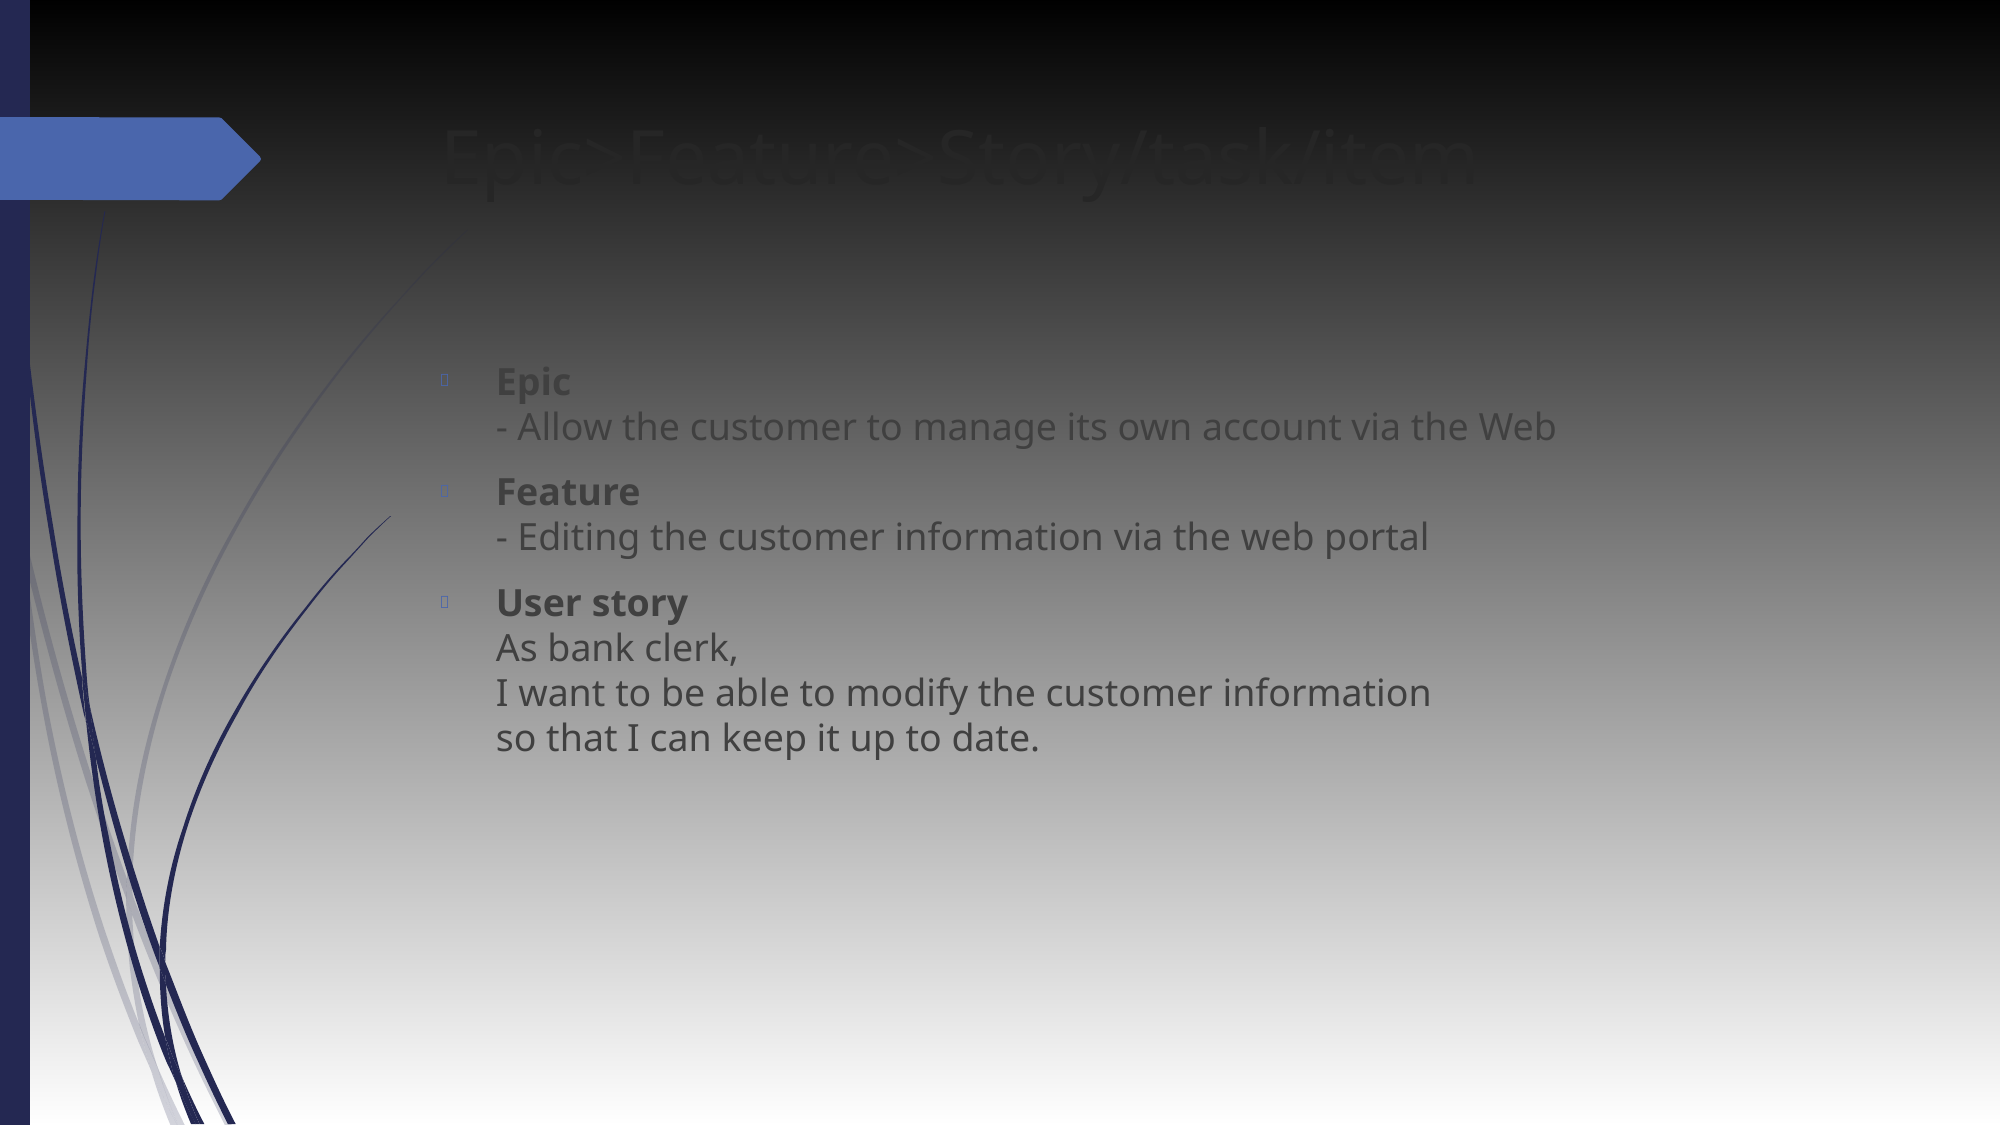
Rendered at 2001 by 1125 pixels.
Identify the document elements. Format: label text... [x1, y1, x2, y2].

list Epic - Allow the customer to manage its own account via the Web Feature - Editing the customer information via the web portal User story As bank clerk, I want to be able to modify the customer information so that I can keep it up to date. [424, 350, 1888, 970]
title Epic>Feature>Story/task/item [425, 102, 1888, 313]
